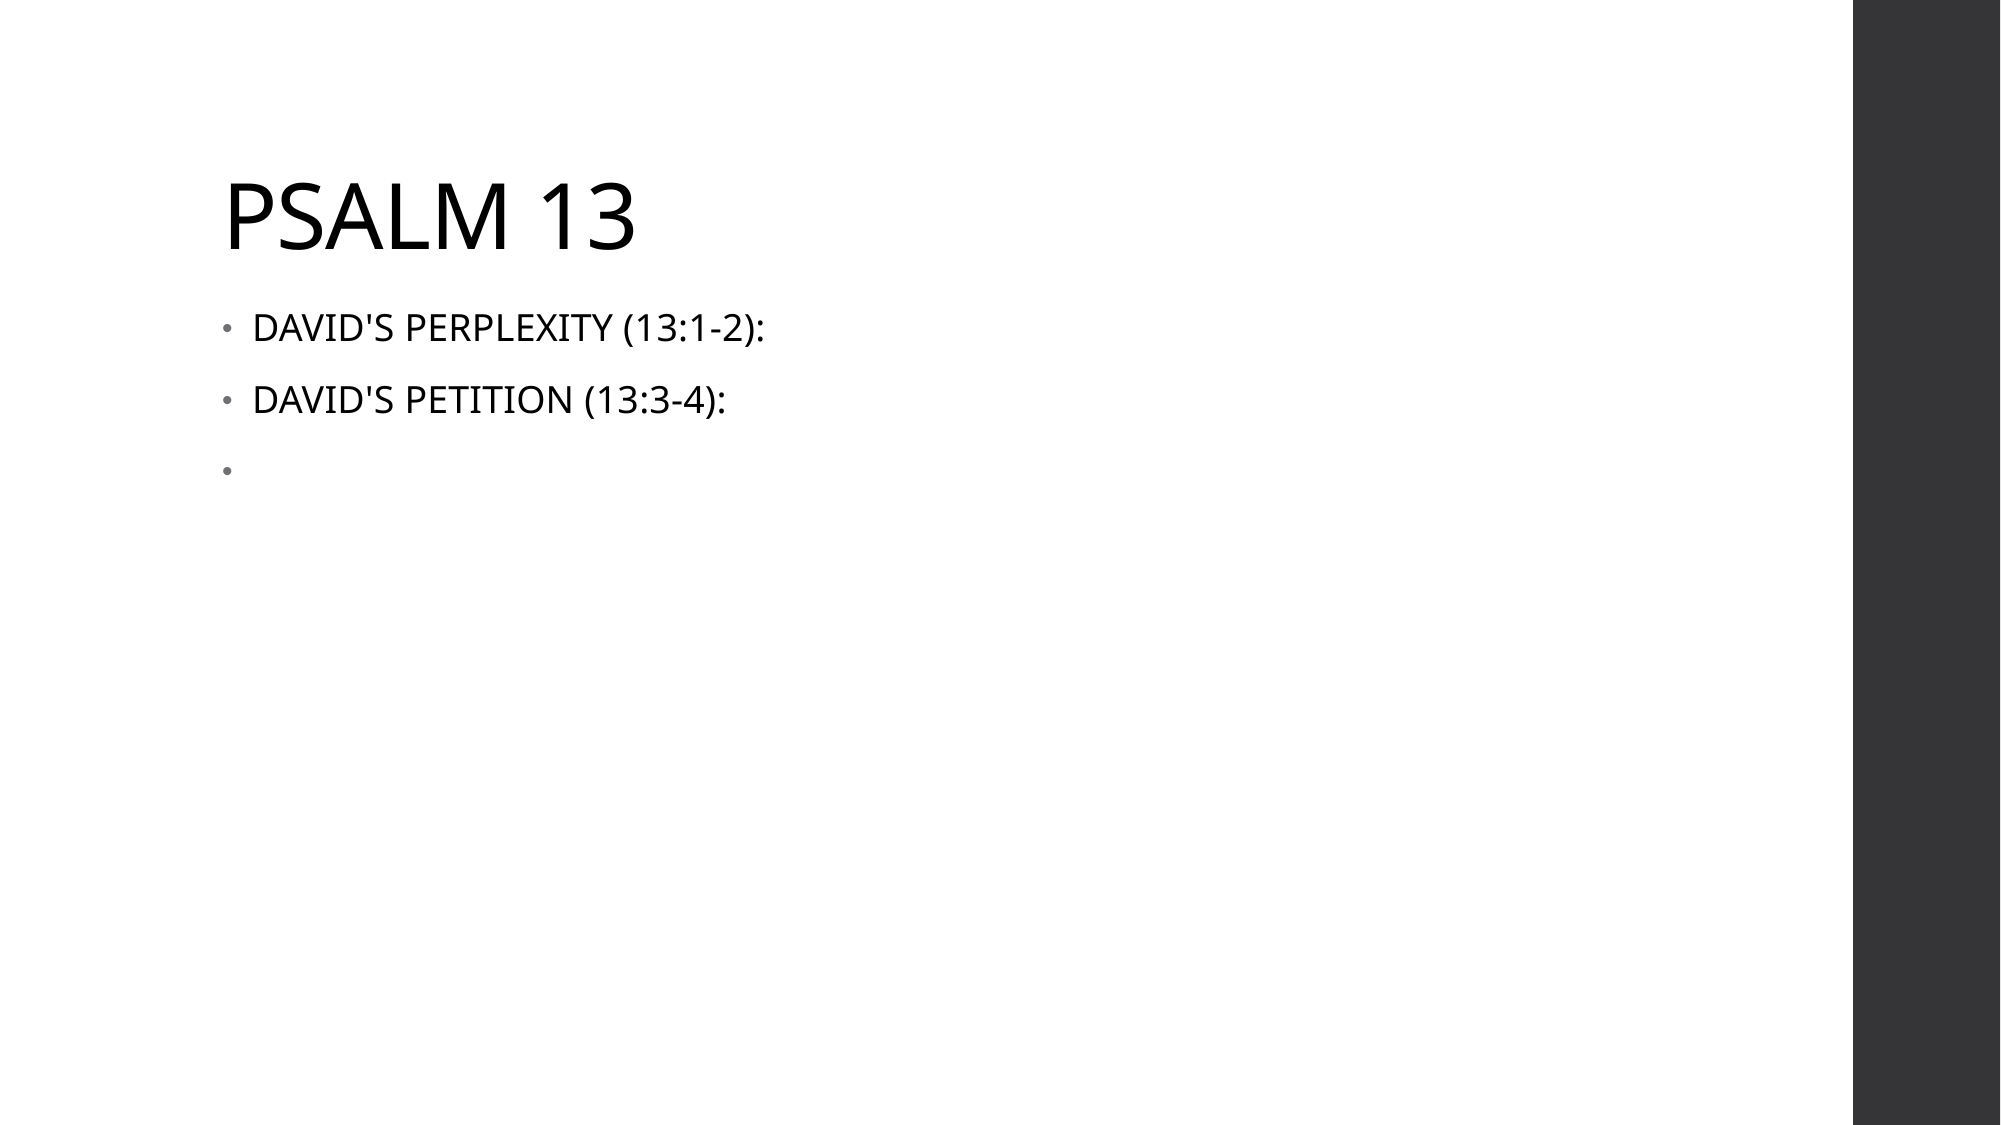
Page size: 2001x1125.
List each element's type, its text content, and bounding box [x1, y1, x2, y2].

title PSALM 13 [206, 60, 1797, 278]
list DAVID'S PERPLEXITY (13:1-2): DAVID'S PETITION (13:3-4): [206, 299, 1617, 1014]
